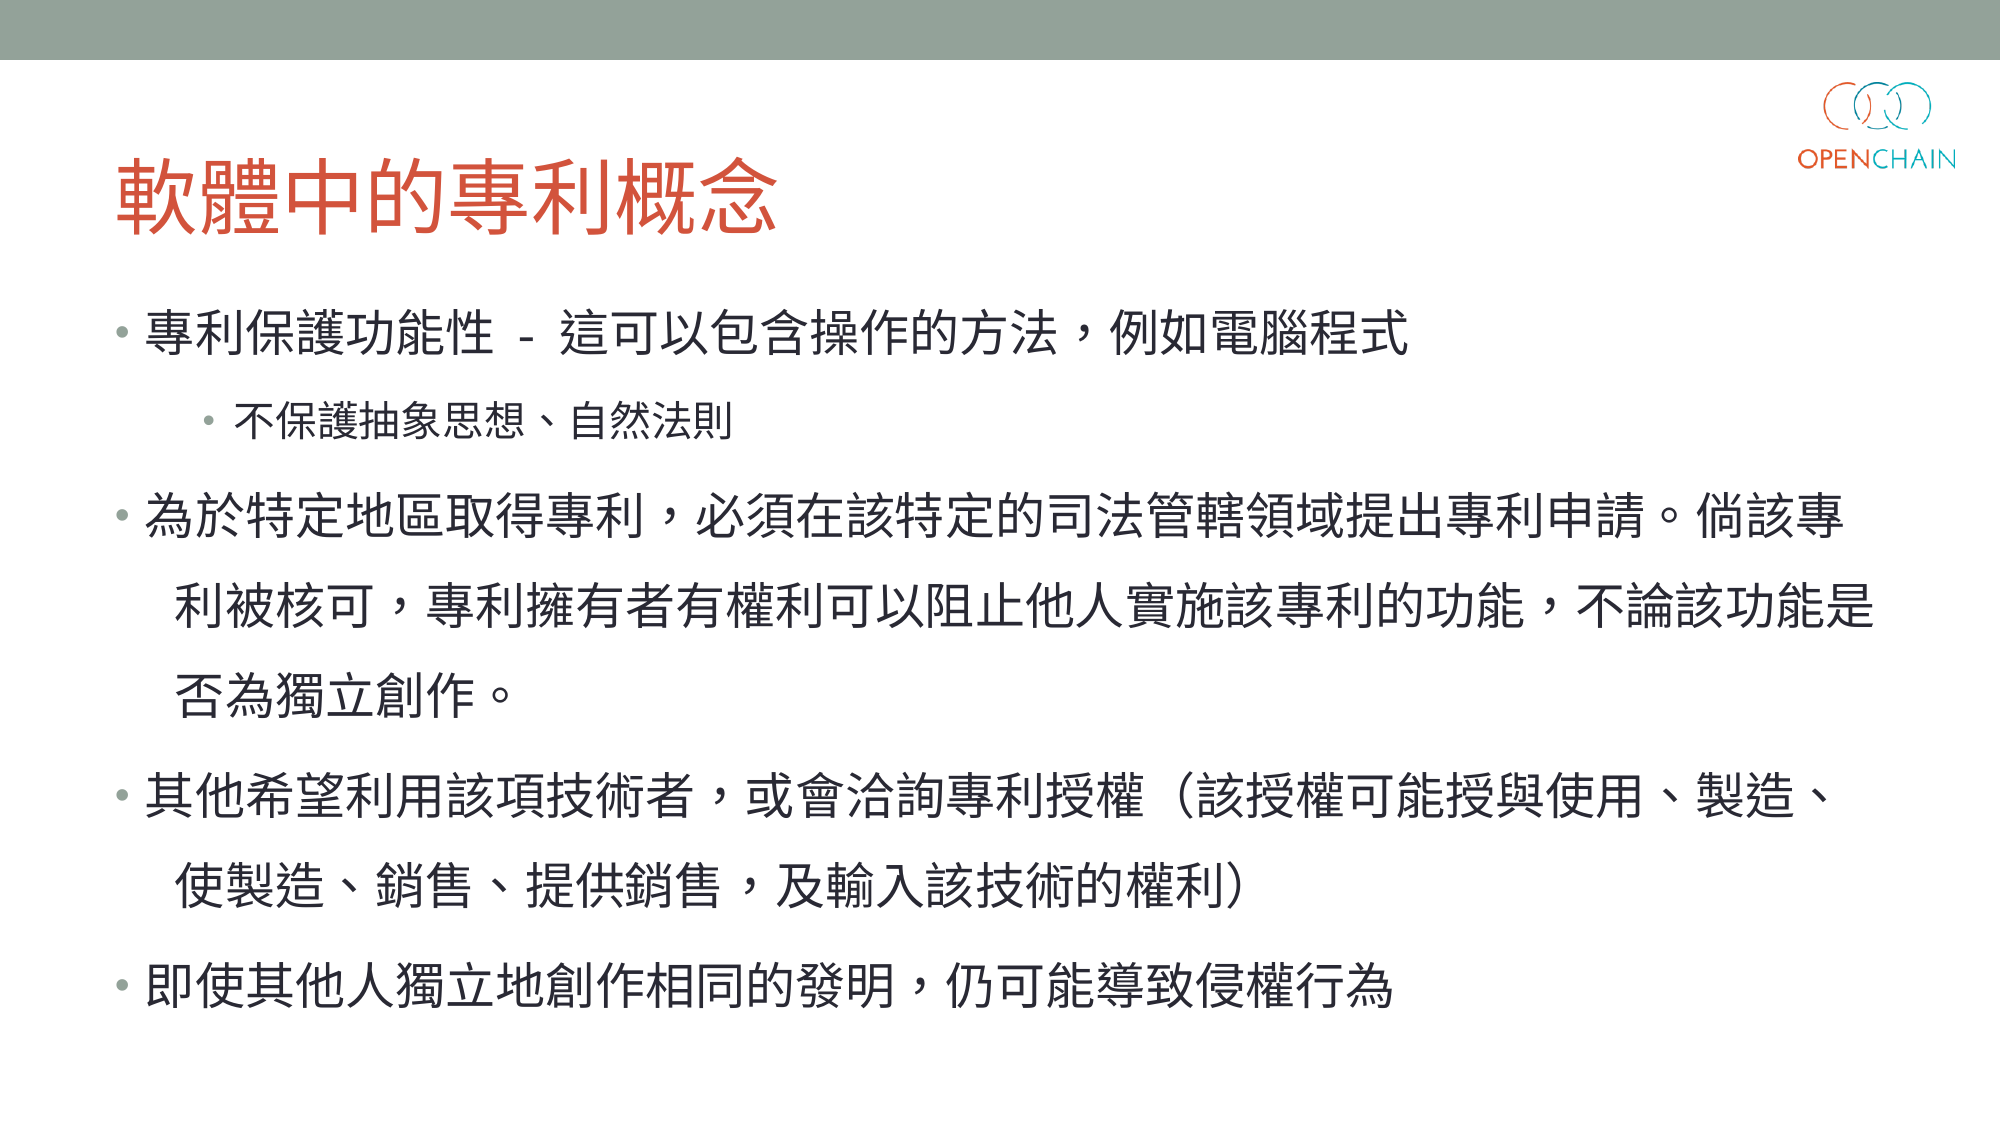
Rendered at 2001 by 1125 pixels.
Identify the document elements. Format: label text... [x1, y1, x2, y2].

list 專利保護功能性 - 這可以包含操作的方法，例如電腦程式 不保護抽象思想、自然法則 為於特定地區取得專利，必須在該特定的司法管轄領域提出專利申請。倘該專利被核可，專利擁有者有權利可以阻止他人實施該專利的功能，不論該功能是否為獨立創作。 其他希望利用該項技術者，或會洽詢專利授權（該授權可能授與使用、製造、使製造、銷售、提供銷售，及輸入該技術的權利） 即使其他人獨立地創作相同的發明，仍可能導致侵權行為 [99, 263, 1900, 1064]
title 軟體中的專利概念 [99, 87, 1900, 251]
